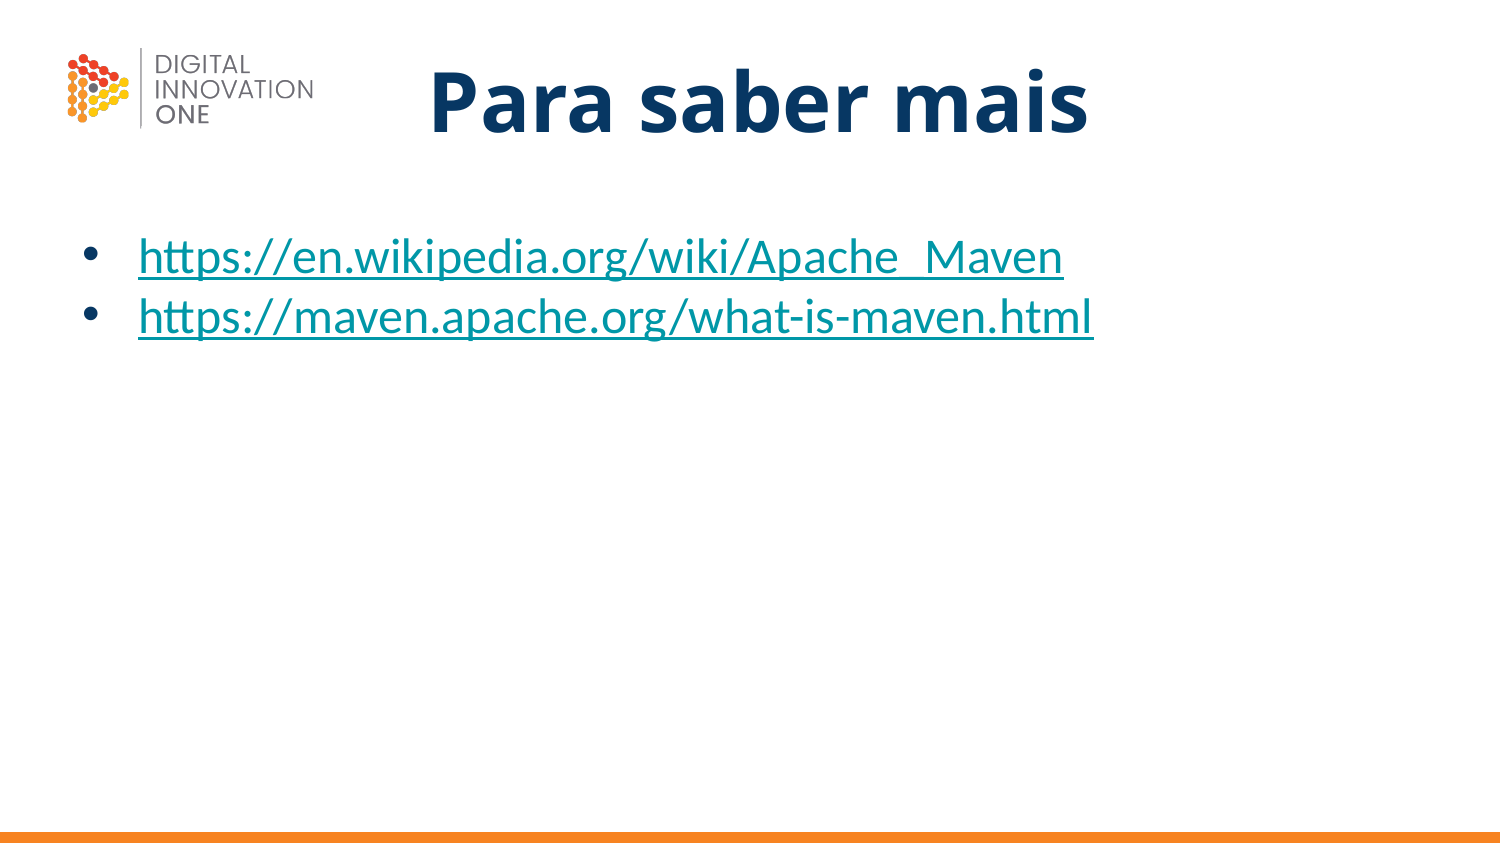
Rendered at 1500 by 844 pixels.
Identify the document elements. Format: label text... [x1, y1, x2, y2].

text_box [0, 832, 1500, 843]
subtitle Para saber mais [51, 50, 1449, 148]
picture [51, 39, 330, 137]
text_box https://en.wikipedia.org/wiki/Apache_Maven https://maven.apache.org/what-is-maven.html [54, 208, 1446, 709]
